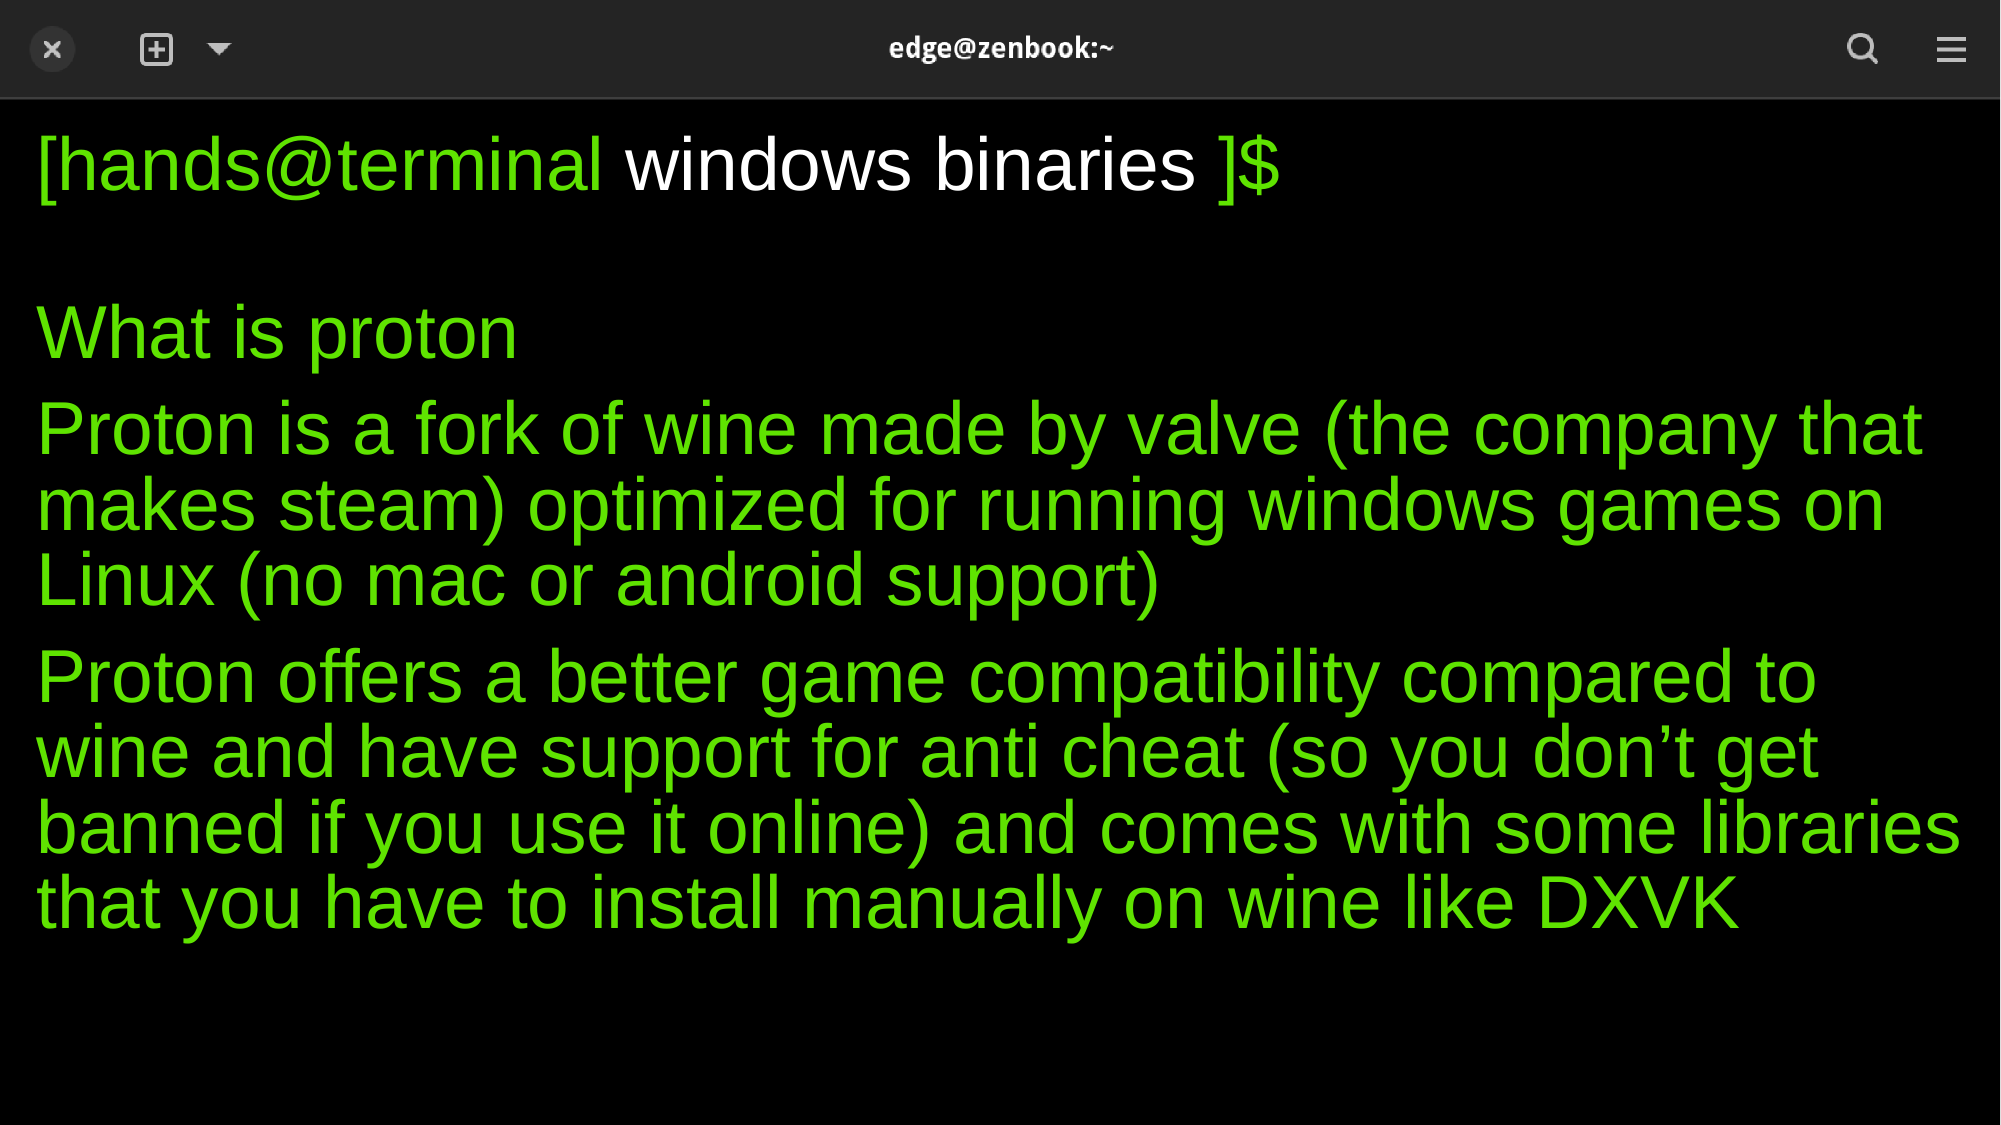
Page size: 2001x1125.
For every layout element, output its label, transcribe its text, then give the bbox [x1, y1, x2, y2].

subtitle [hands@terminal windows binaries ]$ What is proton Proton is a fork of wine made by valve (the company that makes steam) optimized for running windows games on Linux (no mac or android support) Proton offers a better game compatibility compared to wine and have support for anti cheat (so you don’t get banned if you use it online) and comes with some libraries that you have to install manually on wine like DXVK [21, 122, 1980, 1108]
picture [0, 0, 2001, 1125]
